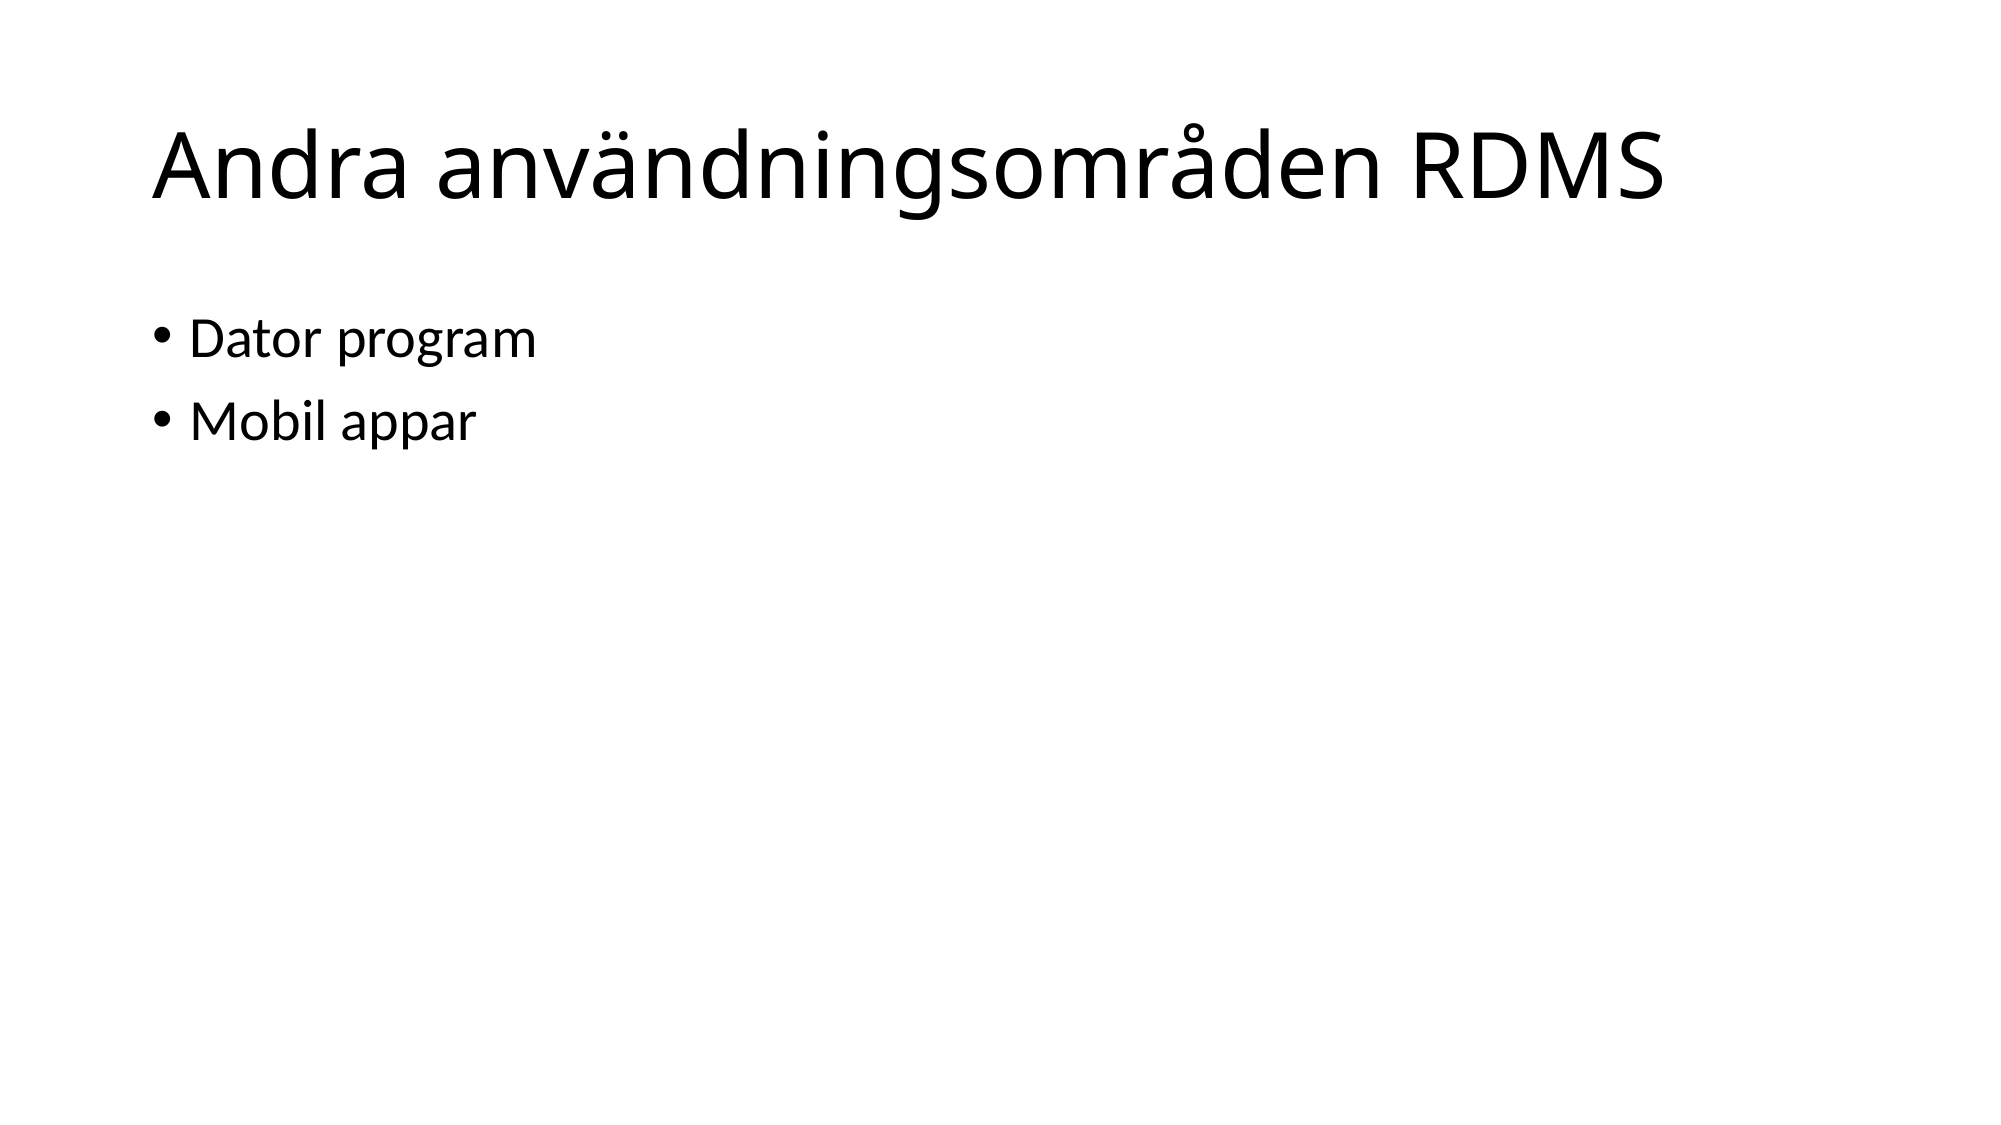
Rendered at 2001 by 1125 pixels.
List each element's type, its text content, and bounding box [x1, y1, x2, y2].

title Andra användningsområden RDMS [137, 59, 1863, 278]
list Dator program Mobil appar [137, 299, 1863, 1014]
